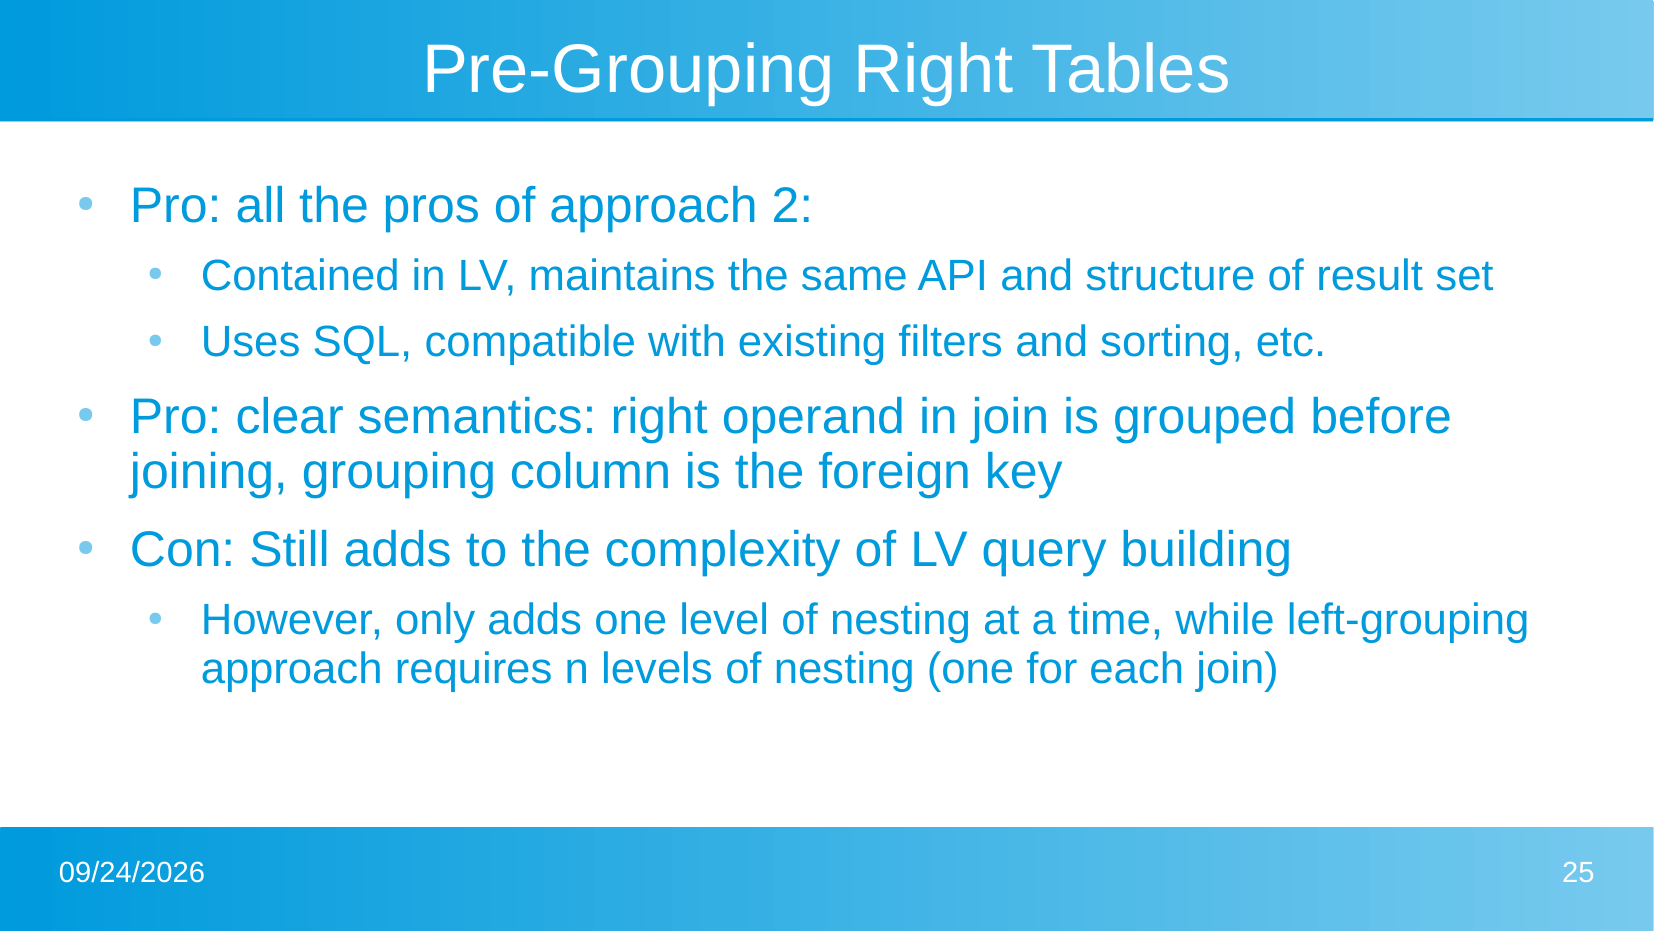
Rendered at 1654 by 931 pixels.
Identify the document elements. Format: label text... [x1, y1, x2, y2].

list Pro: all the pros of approach 2: Contained in LV, maintains the same API and structure of result set Uses SQL, compatible with existing filters and sorting, etc. Pro: clear semantics: right operand in join is grouped before joining, grouping column is the foreign key Con: Still adds to the complexity of LV query building However, only adds one level of nesting at a time, while left-grouping approach requires n levels of nesting (one for each join) [59, 177, 1595, 768]
title Pre-Grouping Right Tables [59, 29, 1595, 108]
